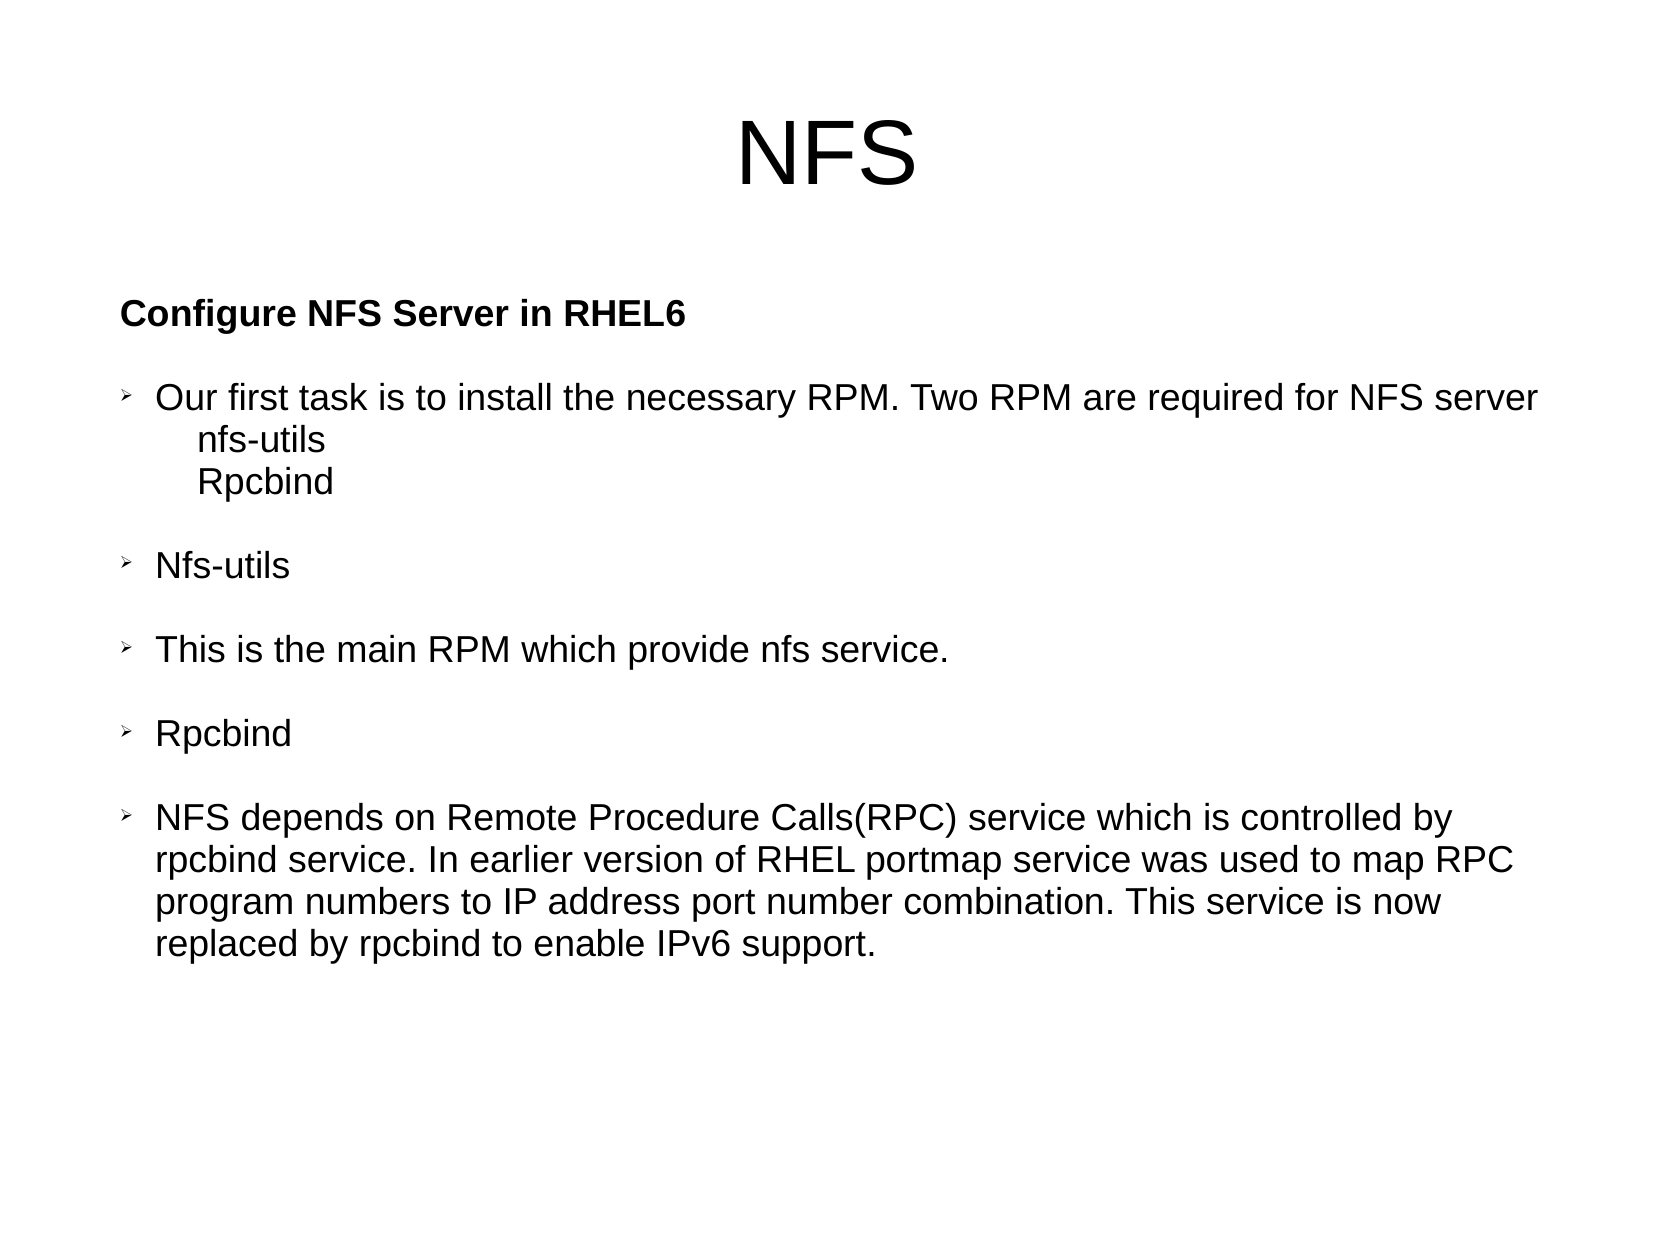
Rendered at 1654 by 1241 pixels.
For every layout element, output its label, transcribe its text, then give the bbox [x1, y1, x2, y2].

title NFS [82, 49, 1571, 257]
text_box Configure NFS Server in RHEL6 Our first task is to install the necessary RPM. Two RPM are required for NFS server nfs-utils Rpcbind Nfs-utils This is the main RPM which provide nfs service. Rpcbind NFS depends on Remote Procedure Calls(RPC) service which is controlled by rpcbind service. In earlier version of RHEL portmap service was used to map RPC program numbers to IP address port number combination. This service is now replaced by rpcbind to enable IPv6 support. [105, 285, 1561, 1014]
